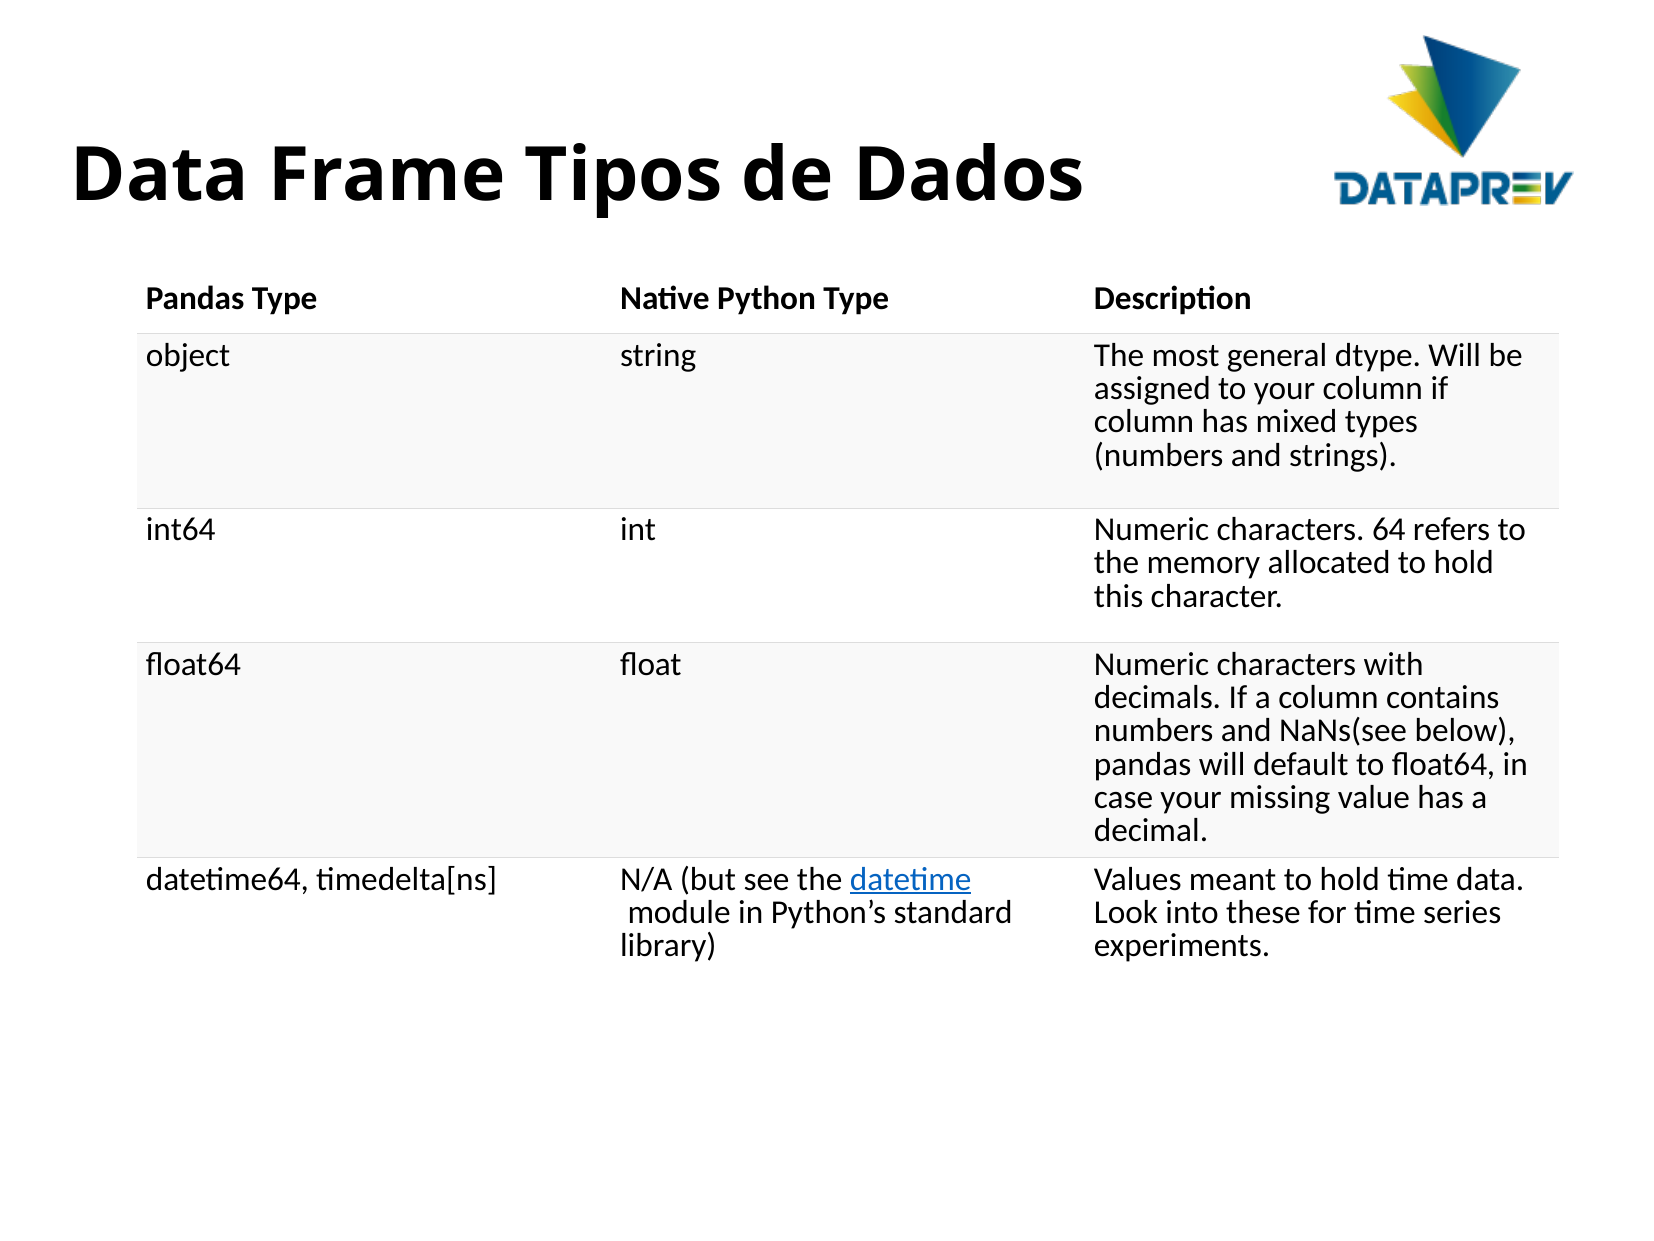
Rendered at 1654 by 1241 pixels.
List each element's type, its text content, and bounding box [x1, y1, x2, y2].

table_header Description [1085, 277, 1559, 333]
table_cell Numeric characters with decimals. If a column contains numbers and NaNs(see below), pandas will default to float64, in case your missing value has a decimal. [1085, 643, 1559, 857]
table_cell int [611, 509, 1085, 642]
table_cell string [611, 334, 1085, 508]
title Data Frame Tipos de Dados [70, 118, 1241, 225]
table_cell Values meant to hold time data. Look into these for time series experiments. [1085, 858, 1559, 992]
table_cell float [611, 643, 1085, 857]
table_cell float64 [137, 643, 611, 857]
picture [1334, 35, 1574, 206]
table_cell int64 [137, 509, 611, 642]
table_header Native Python Type [611, 277, 1085, 333]
table_header Pandas Type [137, 277, 611, 333]
table_cell N/A (but see the datetime module in Python’s standard library) [611, 858, 1085, 992]
table_cell The most general dtype. Will be assigned to your column if column has mixed types (numbers and strings). [1085, 334, 1559, 508]
table_cell datetime64, timedelta[ns] [137, 858, 611, 992]
table_cell object [137, 334, 611, 508]
table_cell Numeric characters. 64 refers to the memory allocated to hold this character. [1085, 509, 1559, 642]
